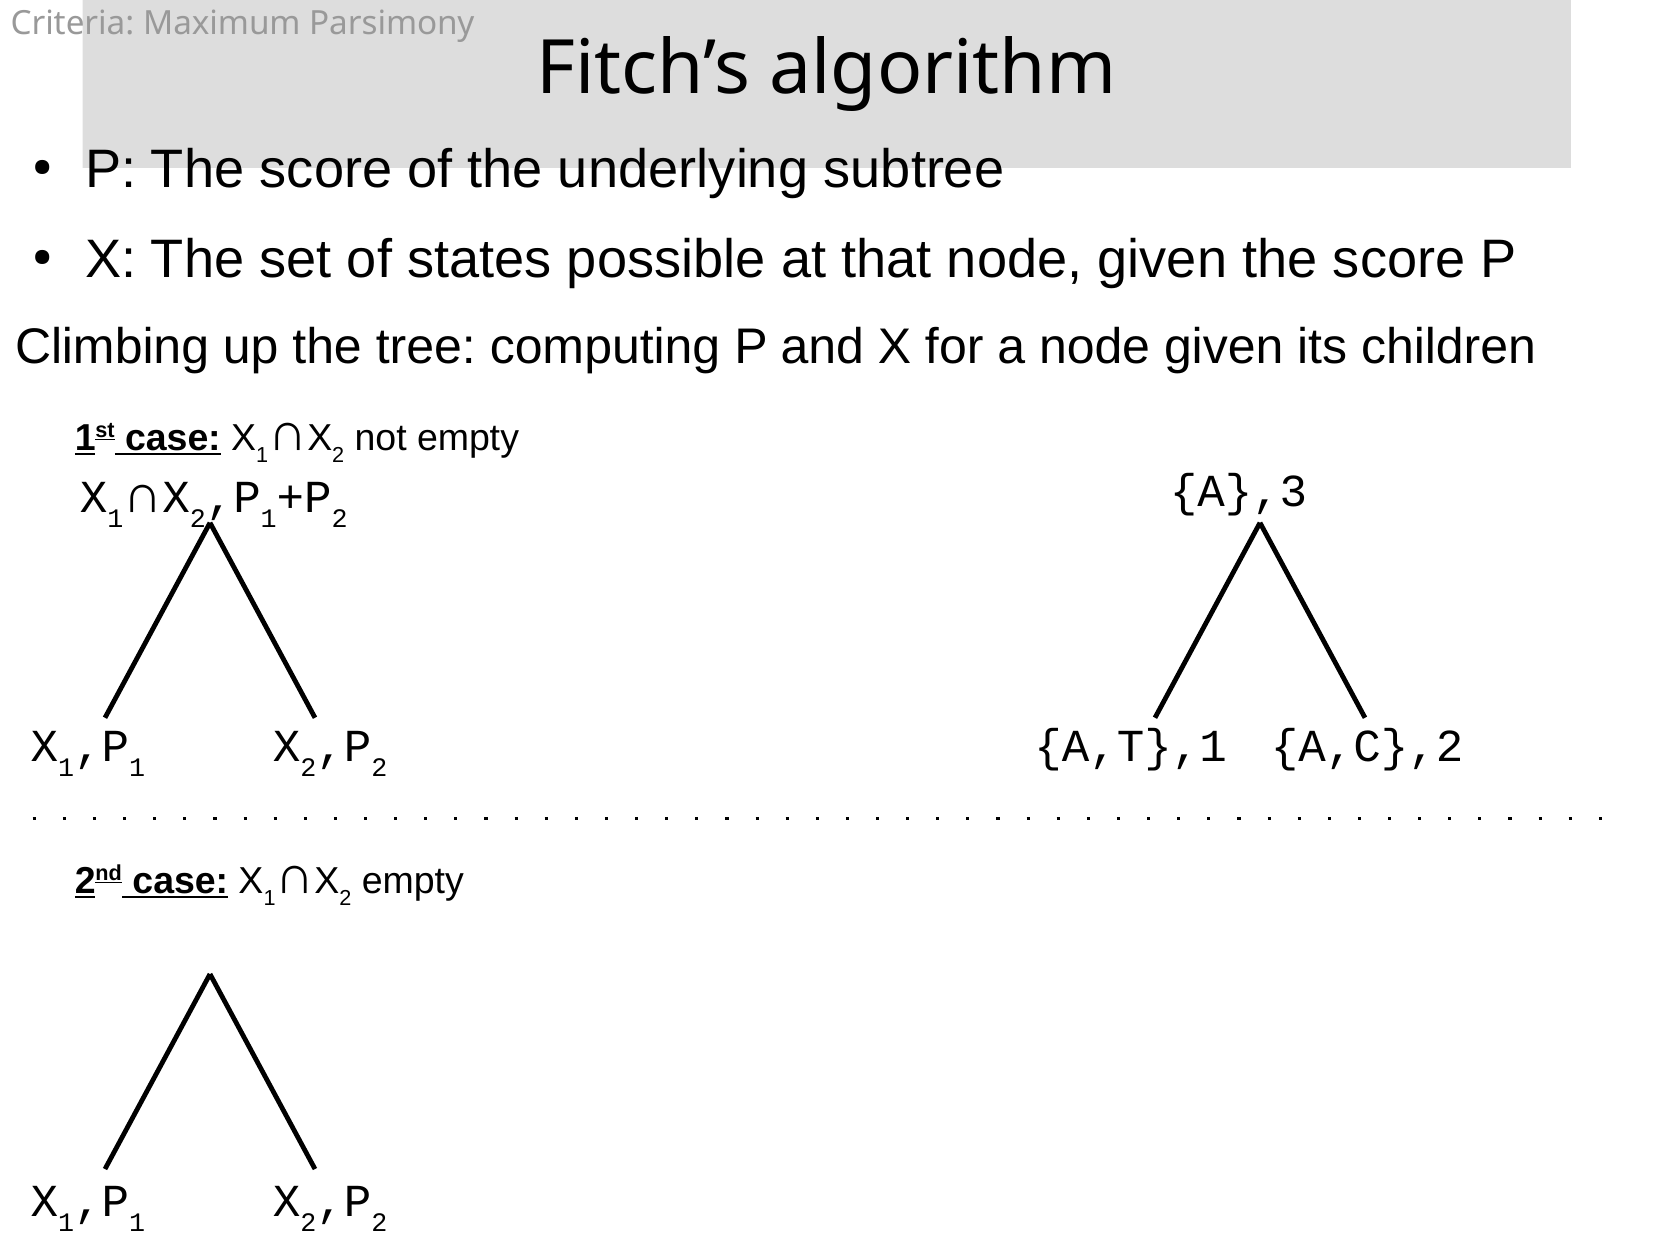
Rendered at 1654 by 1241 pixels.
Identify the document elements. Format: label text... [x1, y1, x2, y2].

list P: The score of the underlying subtree X: The set of states possible at that node, given the score P Climbing up the tree: computing P and X for a node given its children [15, 138, 1651, 462]
text_box {A},3 [1155, 461, 1336, 523]
text_box X1∩X2,P1+P2 [64, 456, 410, 547]
text_box X2,P2 [258, 1171, 408, 1241]
text_box 1st case: X1∩X2 not empty [60, 394, 556, 475]
text_box Criteria: Maximum Parsimony [10, 0, 513, 73]
text_box {A,T},1 [1019, 716, 1256, 781]
text_box X1,P1 [15, 716, 166, 792]
text_box X1,P1 [15, 1171, 166, 1241]
title Fitch’s algorithm [82, 0, 1571, 138]
text_box X2,P2 [258, 716, 408, 792]
text_box 2nd case: X1∩X2 empty [60, 837, 556, 918]
text_box {A,C},2 [1256, 716, 1505, 781]
